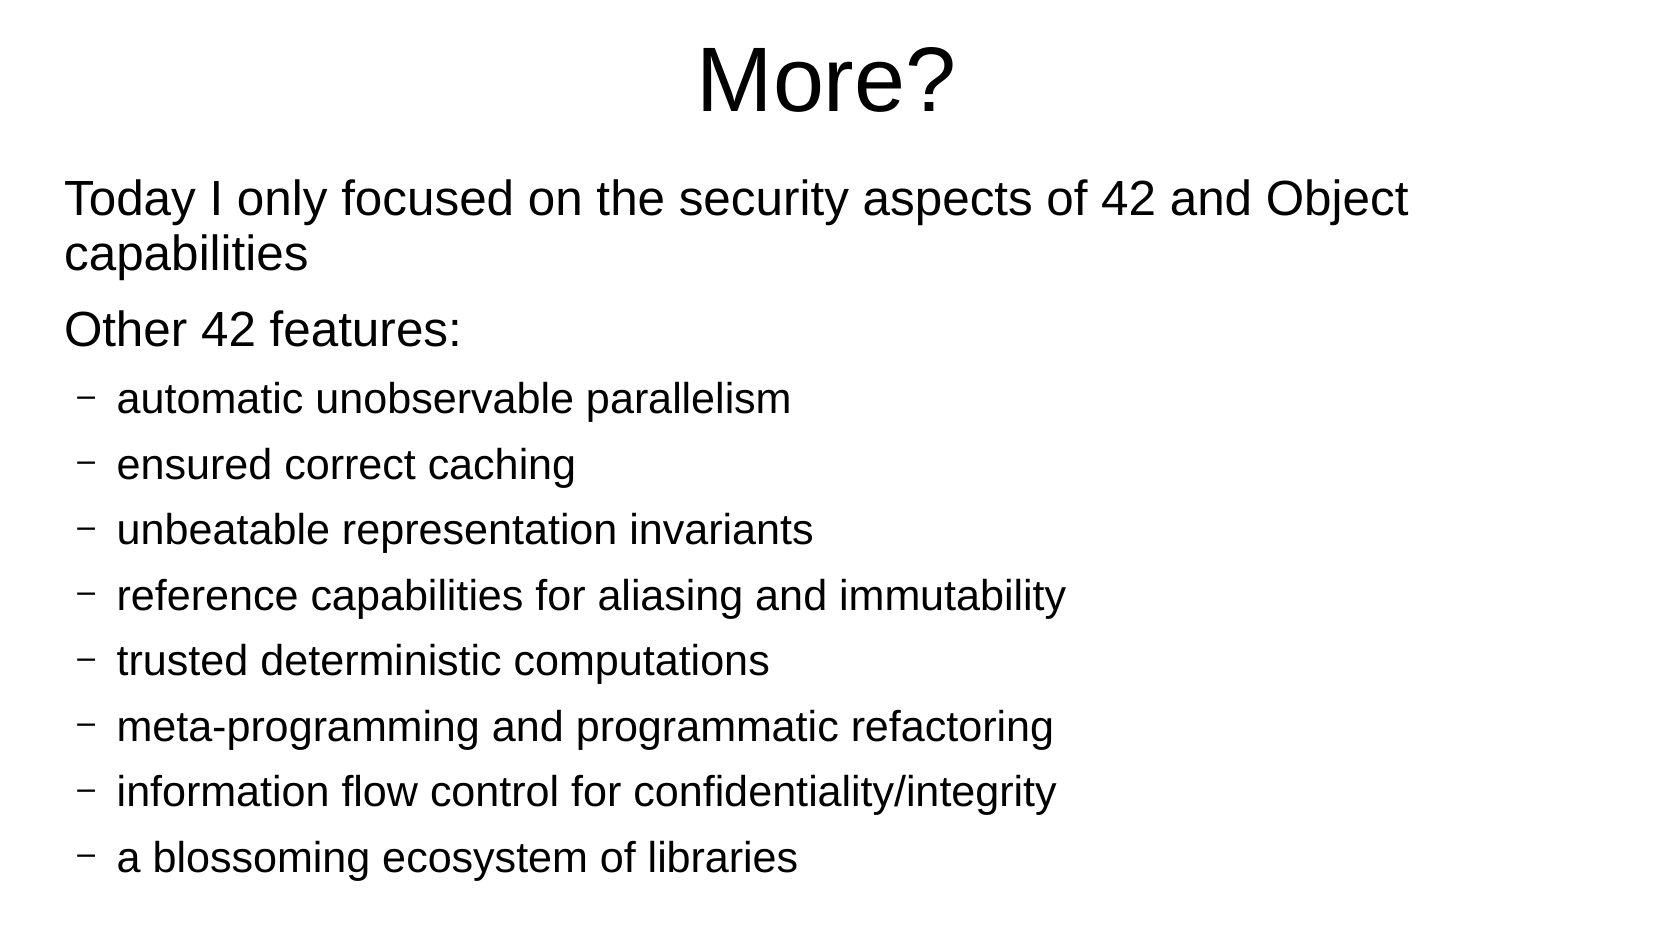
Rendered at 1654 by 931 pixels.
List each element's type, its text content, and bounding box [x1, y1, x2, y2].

title More? [82, 0, 1571, 170]
list Today I only focused on the security aspects of 42 and Object capabilities Other 42 features: automatic unobservable parallelism ensured correct caching unbeatable representation invariants reference capabilities for aliasing and immutability trusted deterministic computations meta-programming and programmatic refactoring information flow control for confidentiality/integrity a blossoming ecosystem of libraries [11, 170, 1583, 883]
